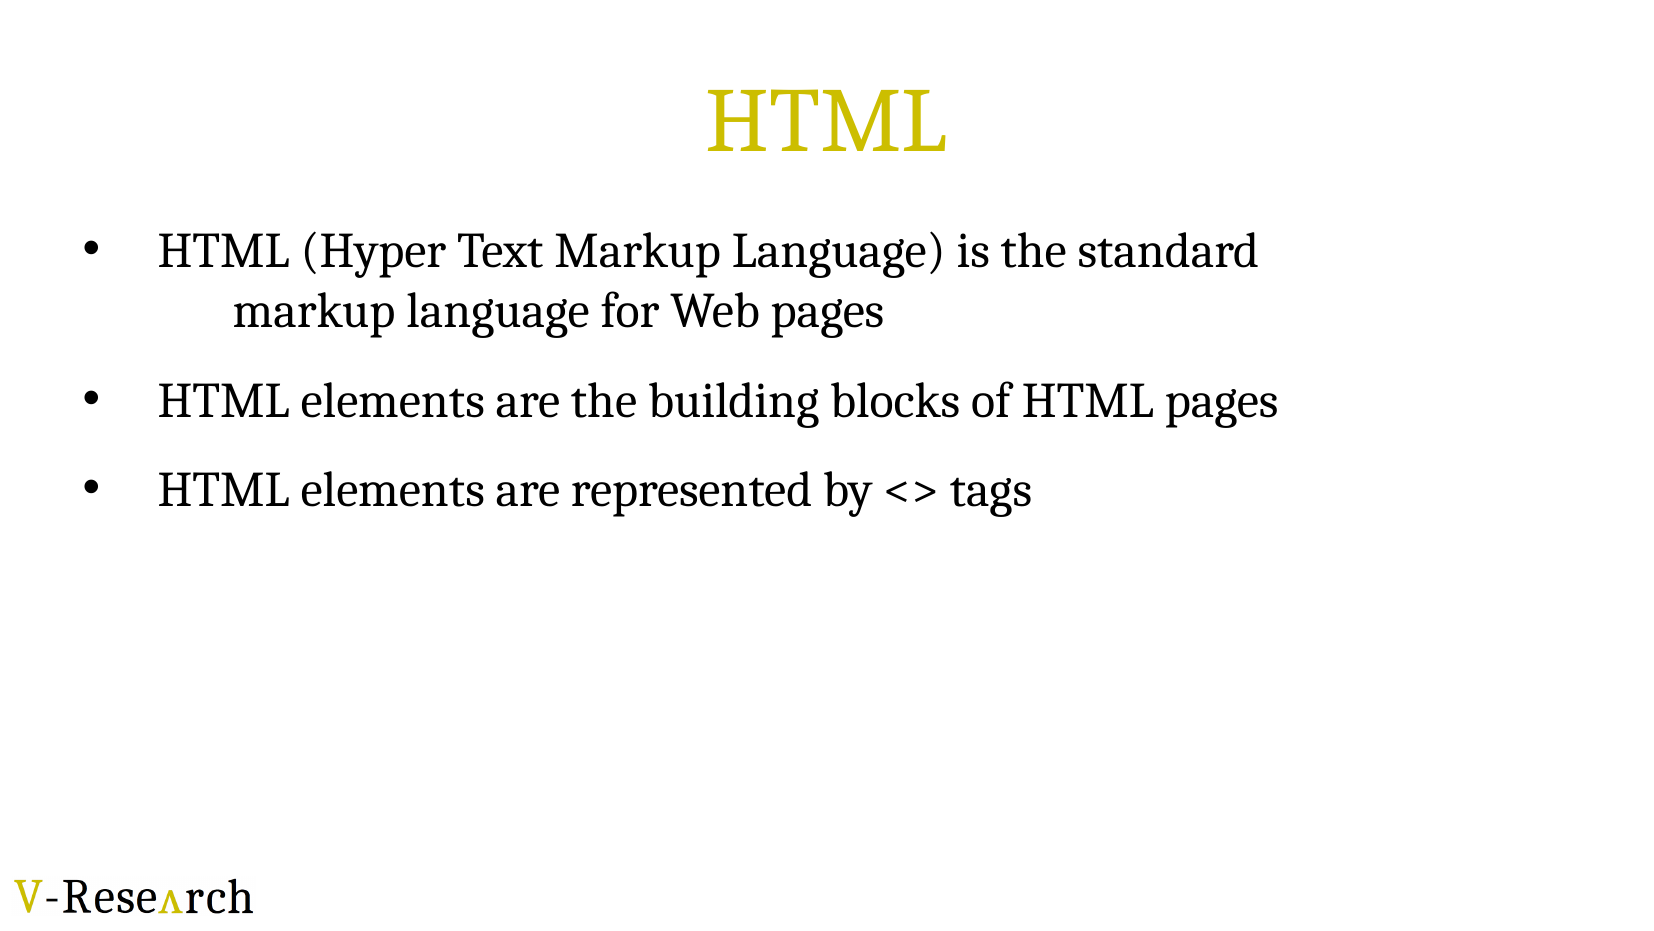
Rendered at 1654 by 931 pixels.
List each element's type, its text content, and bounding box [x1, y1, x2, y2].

list HTML (Hyper Text Markup Language) is the standard markup language for Web pages HTML elements are the building blocks of HTML pages HTML elements are represented by <> tags [82, 217, 1571, 758]
title HTML [82, 37, 1571, 193]
picture [11, 876, 256, 916]
